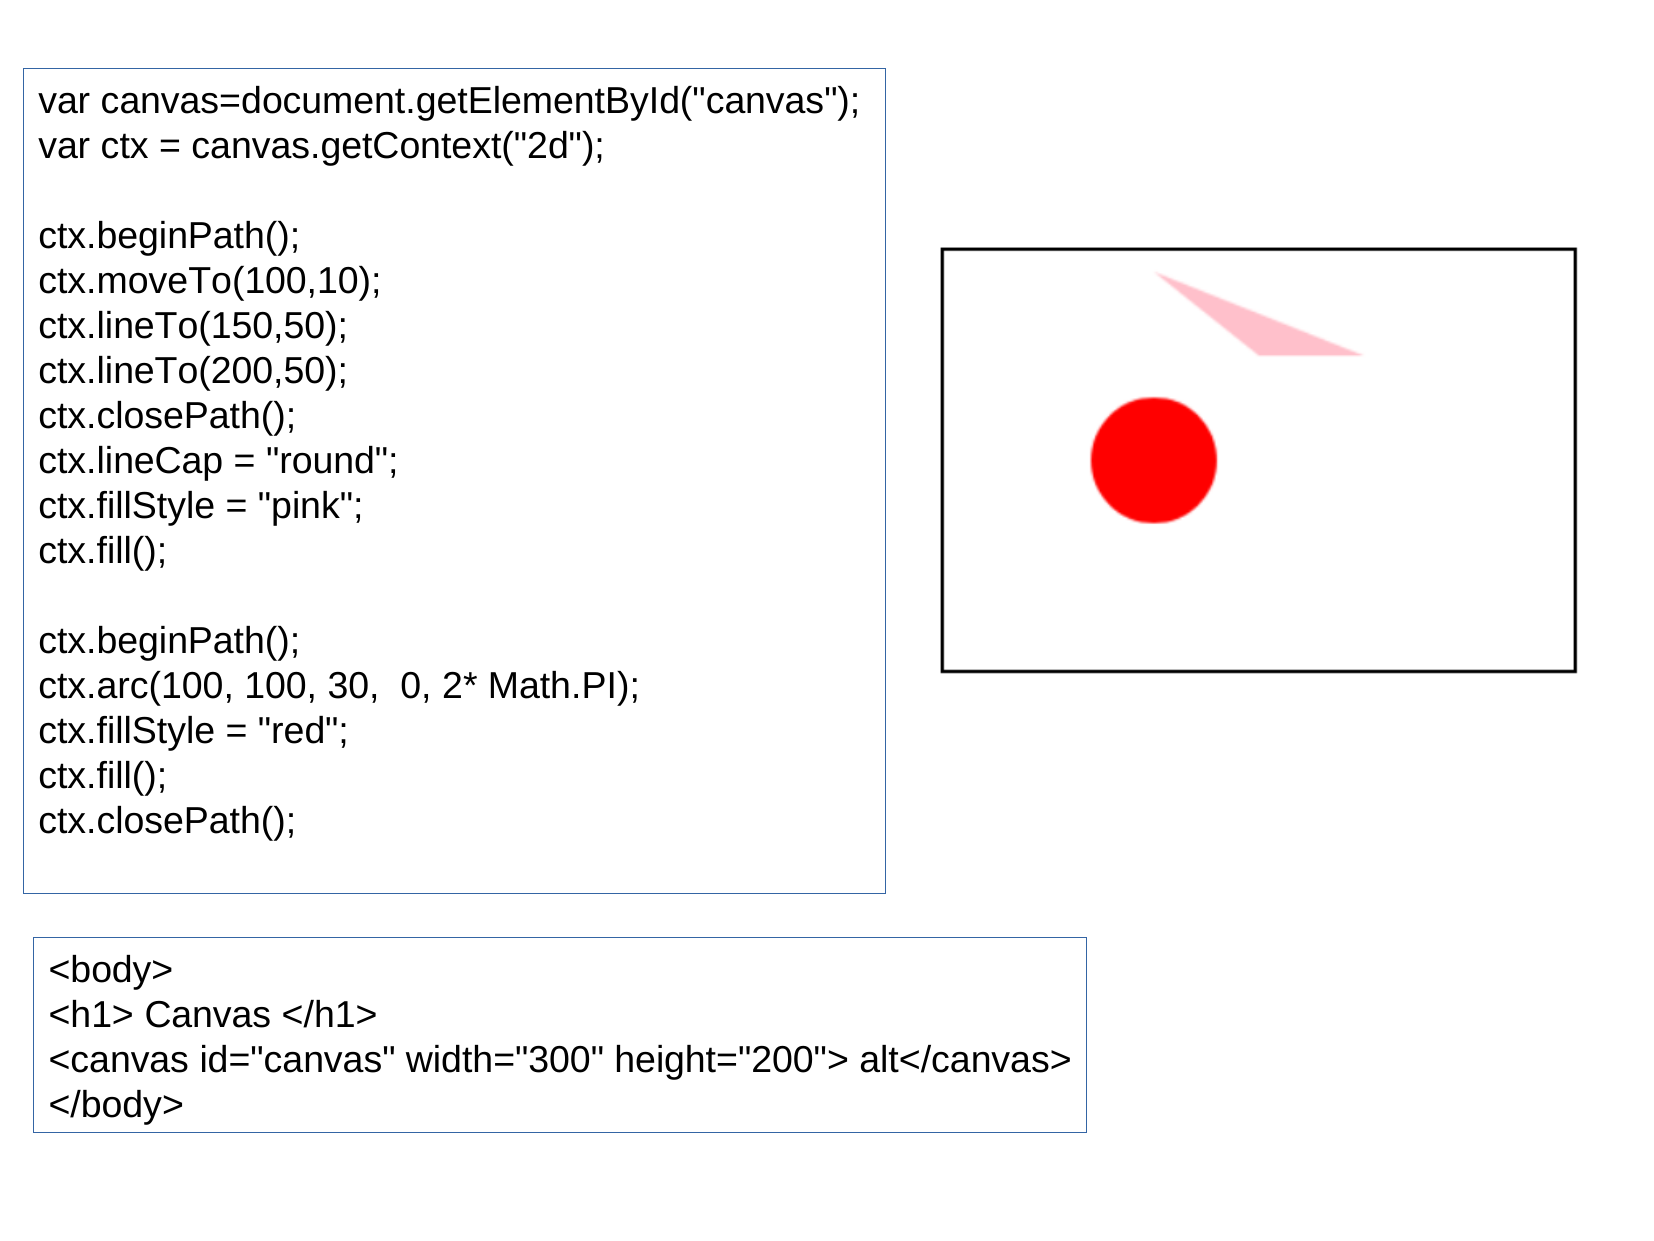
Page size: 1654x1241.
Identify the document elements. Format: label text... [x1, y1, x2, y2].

text_box var canvas=document.getElementById("canvas"); var ctx = canvas.getContext("2d"); ctx.beginPath(); ctx.moveTo(100,10); ctx.lineTo(150,50); ctx.lineTo(200,50); ctx.closePath(); ctx.lineCap = "round"; ctx.fillStyle = "pink"; ctx.fill(); ctx.beginPath(); ctx.arc(100, 100, 30, 0, 2* Math.PI); ctx.fillStyle = "red"; ctx.fill(); ctx.closePath(); [23, 68, 886, 894]
text_box <body> <h1> Canvas </h1> <canvas id="canvas" width="300" height="200"> alt</canvas> </body> [33, 937, 1087, 1133]
picture [933, 211, 1619, 736]
